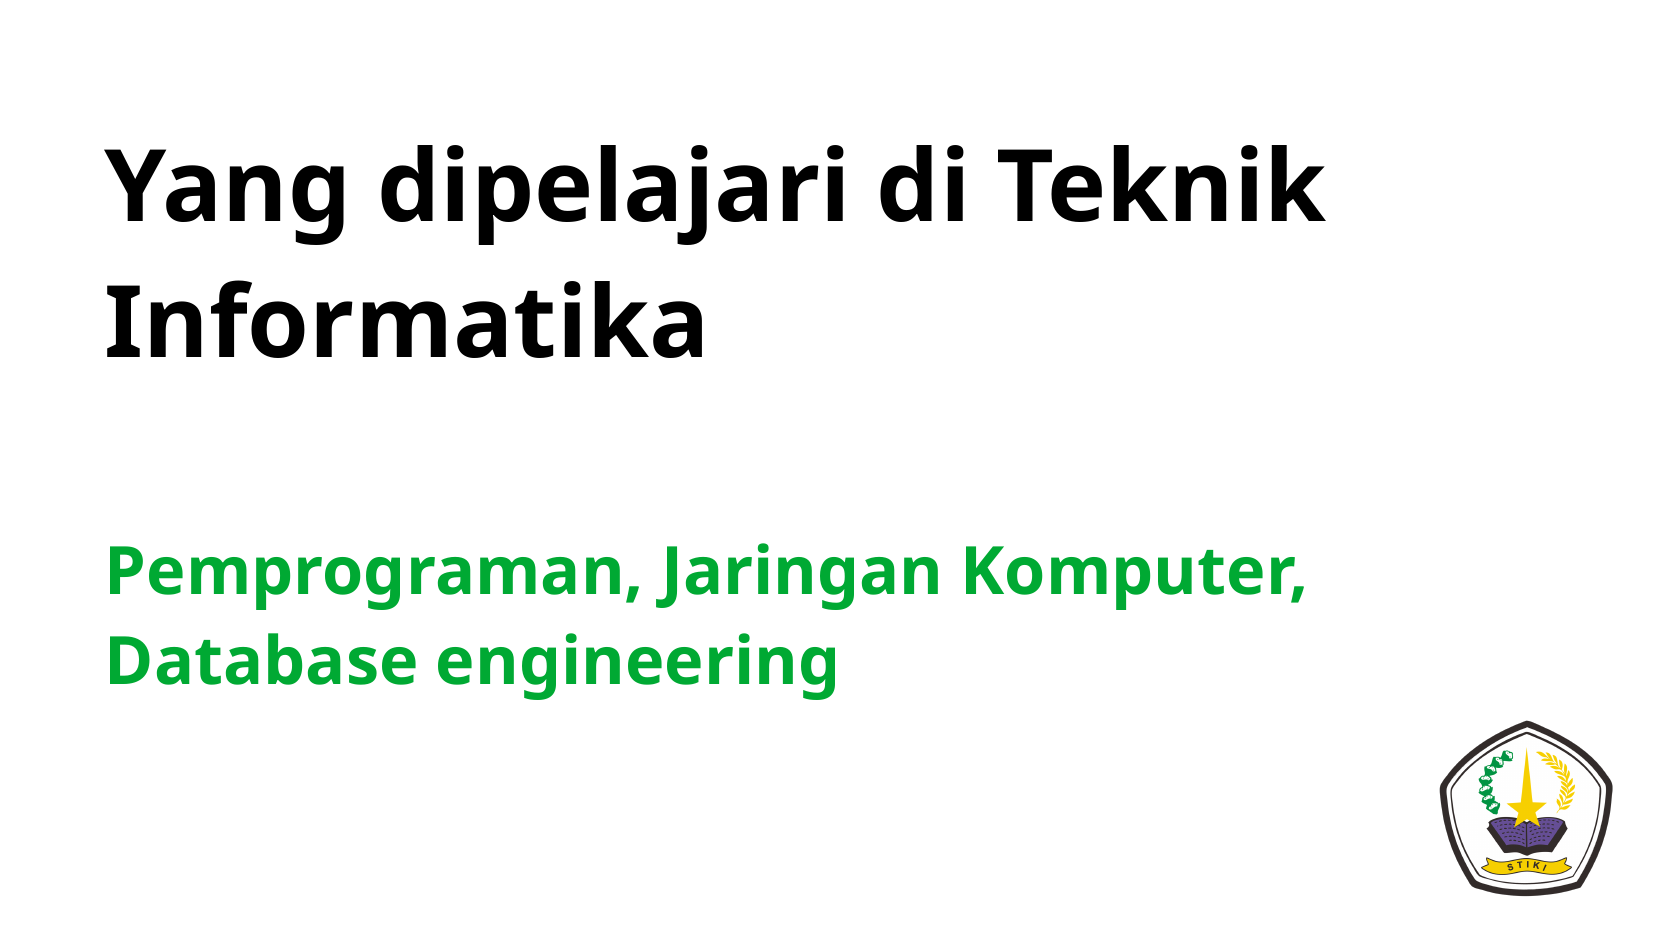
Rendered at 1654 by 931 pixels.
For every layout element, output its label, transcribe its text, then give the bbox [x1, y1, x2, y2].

picture [1434, 718, 1621, 901]
text_box Yang dipelajari di Teknik Informatika Pemprograman, Jaringan Komputer, Database engineering [90, 106, 1396, 787]
